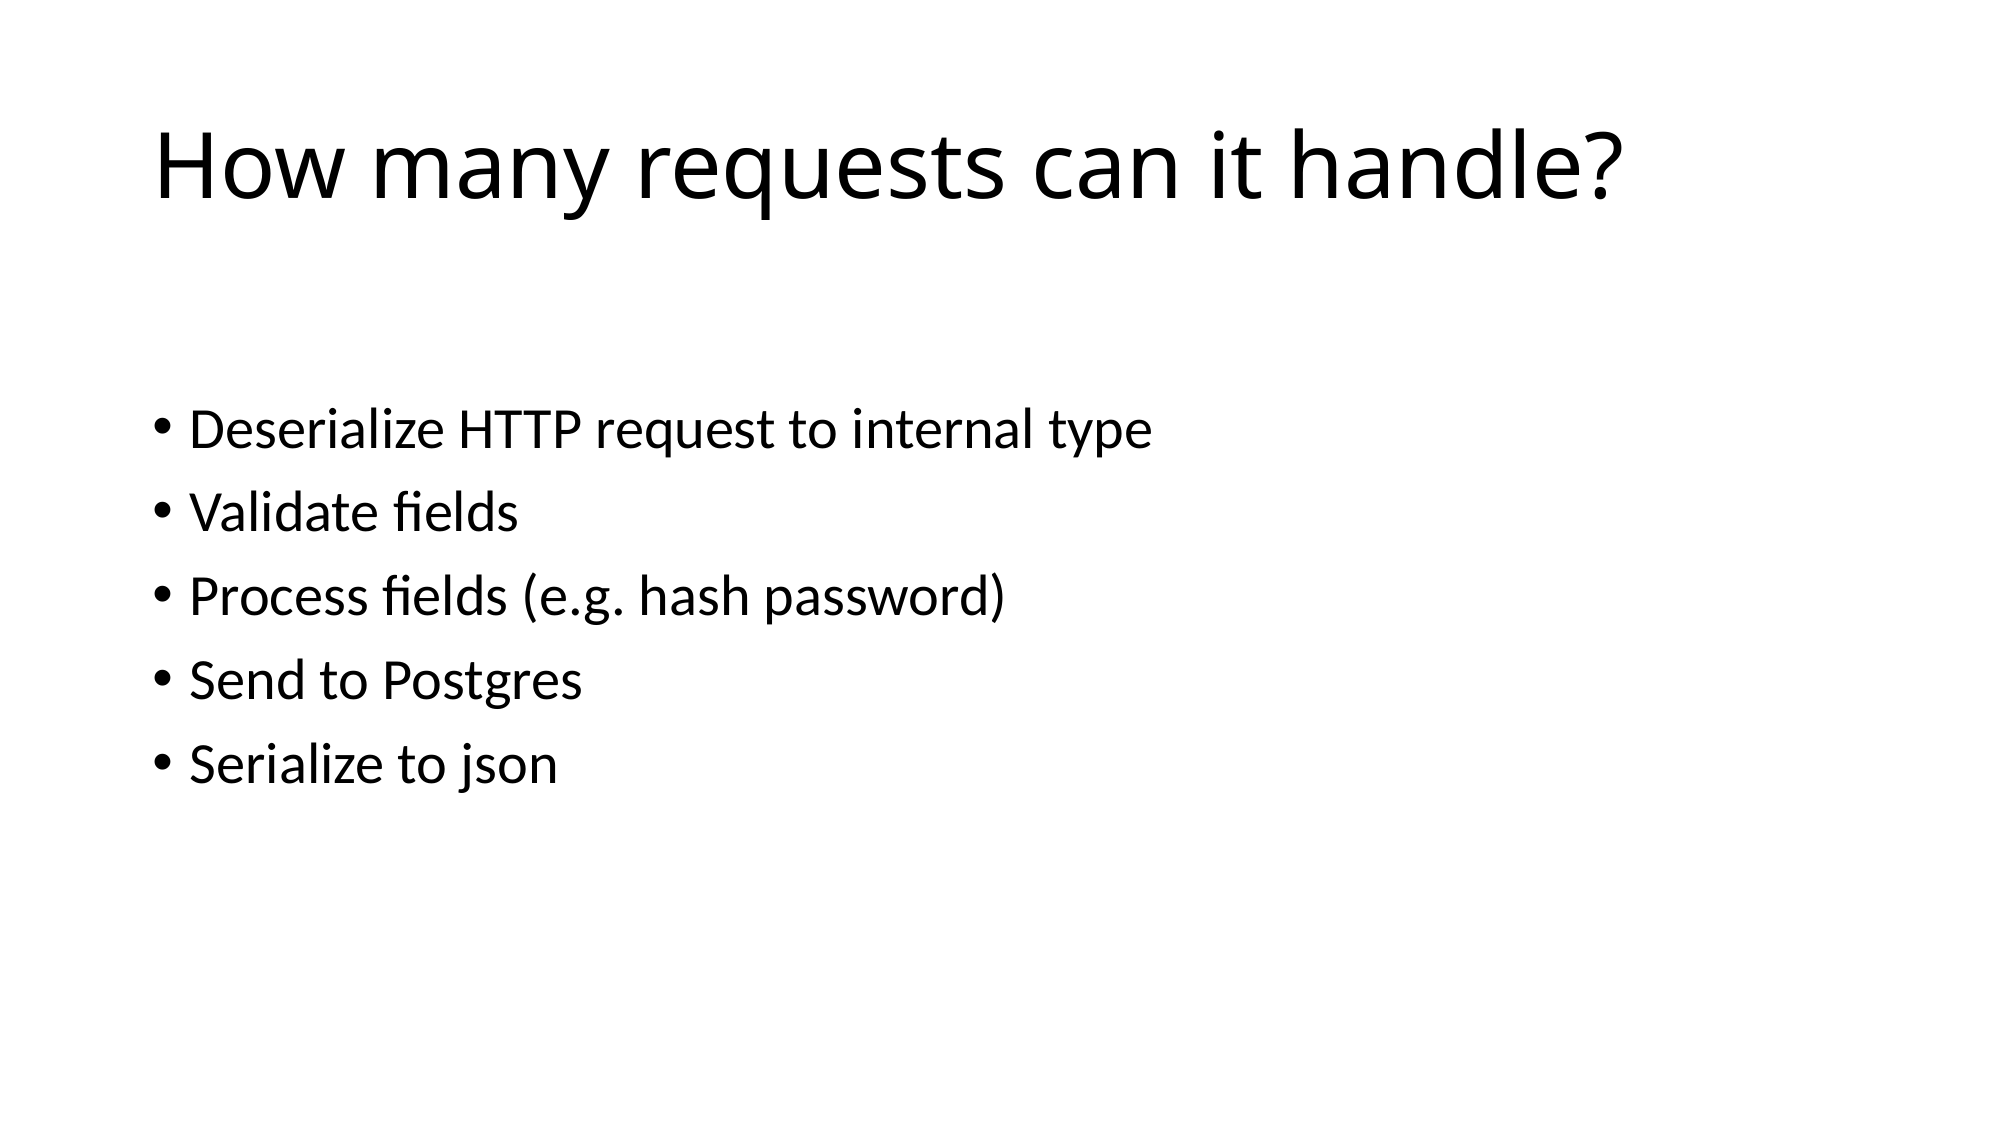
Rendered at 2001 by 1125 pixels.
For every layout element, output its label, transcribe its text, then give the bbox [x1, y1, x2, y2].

list Deserialize HTTP request to internal type Validate fields Process fields (e.g. hash password) Send to Postgres Serialize to json [137, 299, 1876, 1014]
title How many requests can it handle? [137, 59, 1863, 278]
